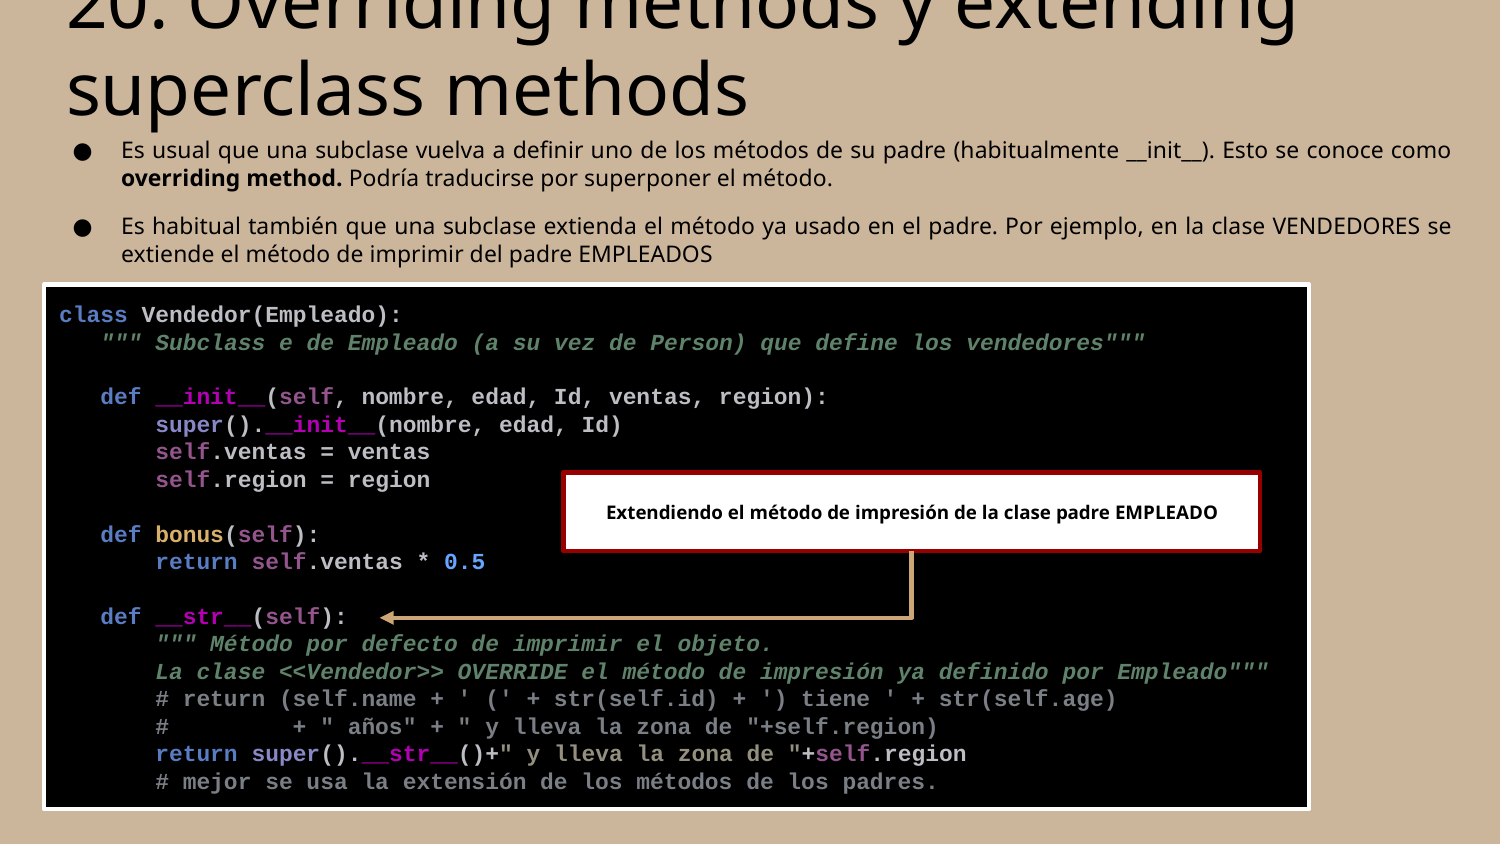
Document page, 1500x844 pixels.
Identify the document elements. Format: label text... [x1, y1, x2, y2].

title 20. Overriding methods y extending superclass methods [51, 8, 1449, 129]
text_box Extendiendo el método de impresión de la clase padre EMPLEADO [563, 472, 1261, 551]
text_box Es usual que una subclase vuelva a definir uno de los métodos de su padre (habitualmente __init__). Esto se conoce como overriding method. Podría traducirse por superponer el método. Es habitual también que una subclase extienda el método ya usado en el padre. Por ejemplo, en la clase VENDEDORES se extiende el método de imprimir del padre EMPLEADOS [31, 129, 1469, 322]
text_box class Vendedor(Empleado): """ Subclass e de Empleado (a su vez de Person) que define los vendedores""" def __init__(self, nombre, edad, Id, ventas, region): super().__init__(nombre, edad, Id) self.ventas = ventas self.region = region def bonus(self): return self.ventas * 0.5 def __str__(self): """ Método por defecto de imprimir el objeto. La clase <<Vendedor>> OVERRIDE el método de impresión ya definido por Empleado""" # return (self.name + ' (' + str(self.id) + ') tiene ' + str(self.age) # + " años" + " y lleva la zona de "+self.region) return super().__str__()+" y lleva la zona de "+self.region # mejor se usa la extensión de los métodos de los padres. [44, 284, 1310, 809]
